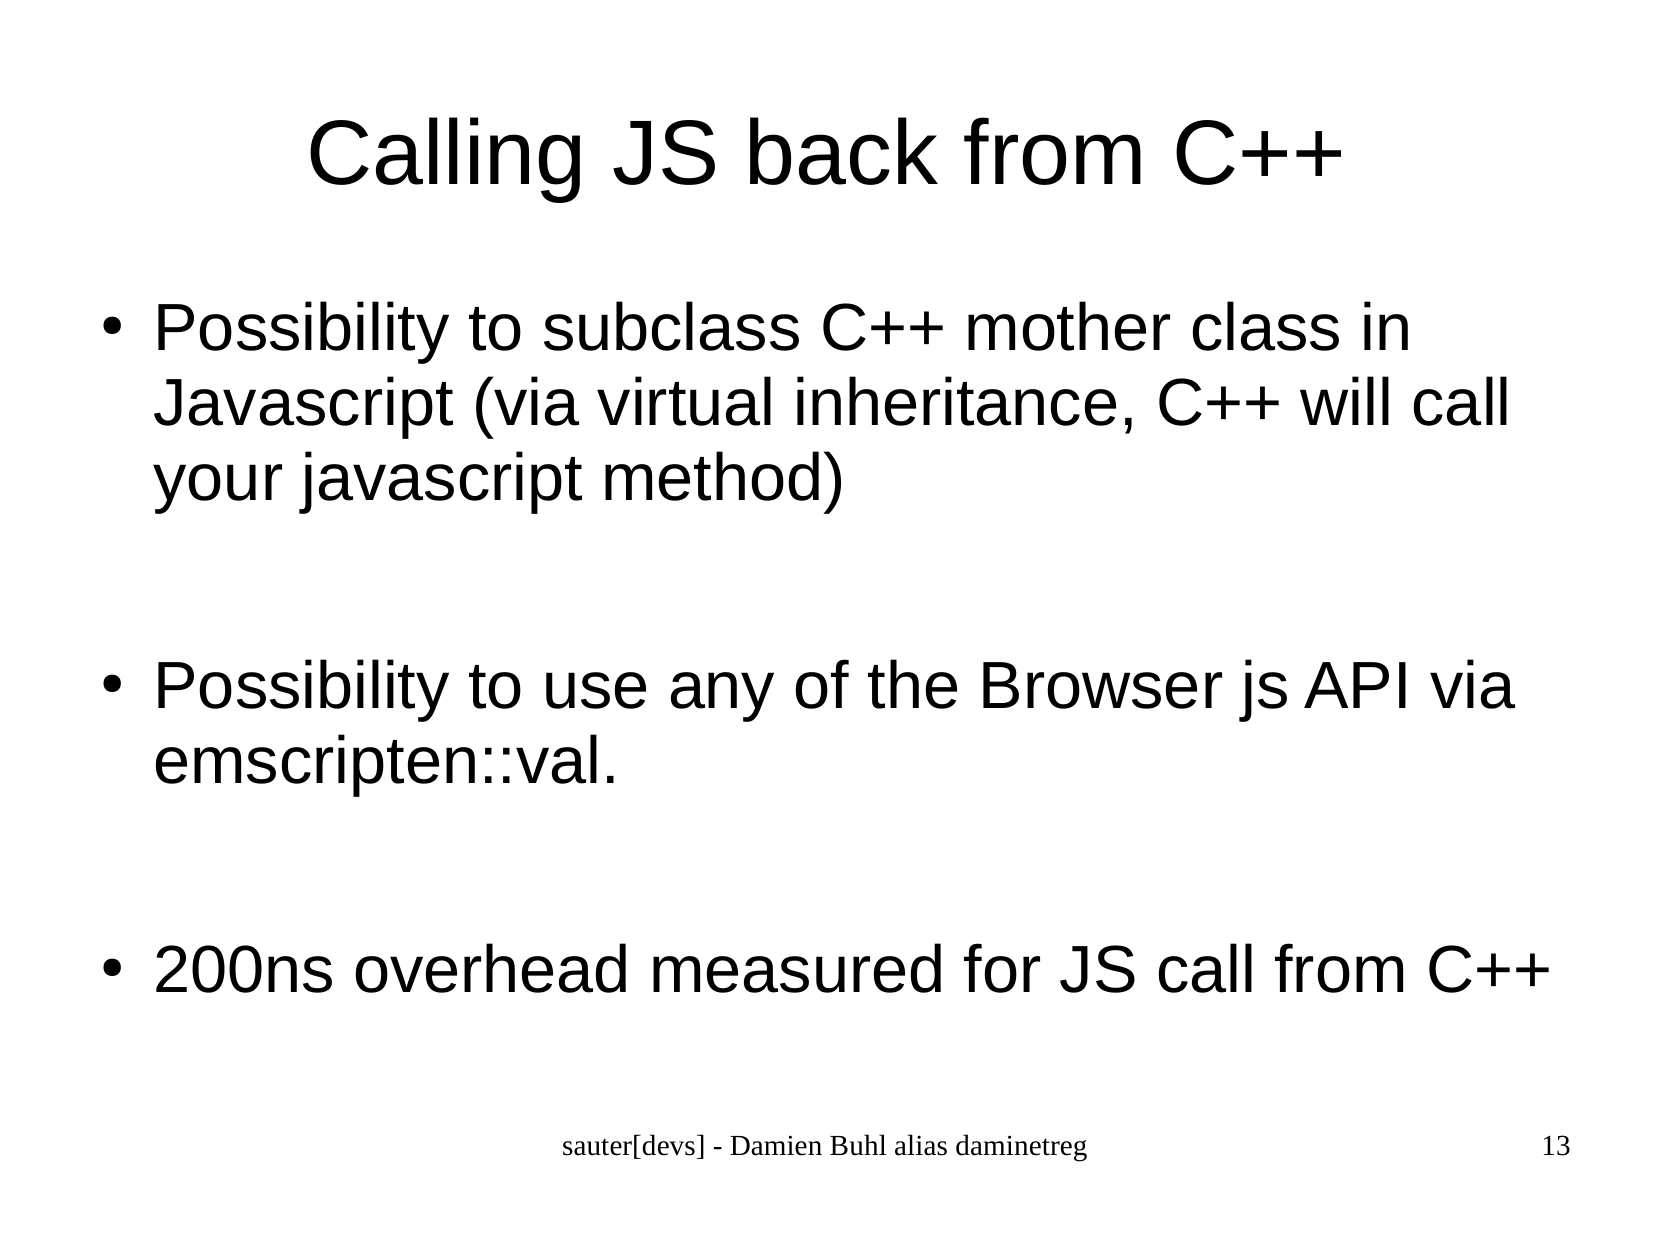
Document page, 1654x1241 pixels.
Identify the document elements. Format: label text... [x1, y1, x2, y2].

list Possibility to subclass C++ mother class in Javascript (via virtual inheritance, C++ will call your javascript method) Possibility to use any of the Browser js API via emscripten::val. 200ns overhead measured for JS call from C++ [82, 290, 1571, 1010]
title Calling JS back from C++ [82, 49, 1571, 257]
